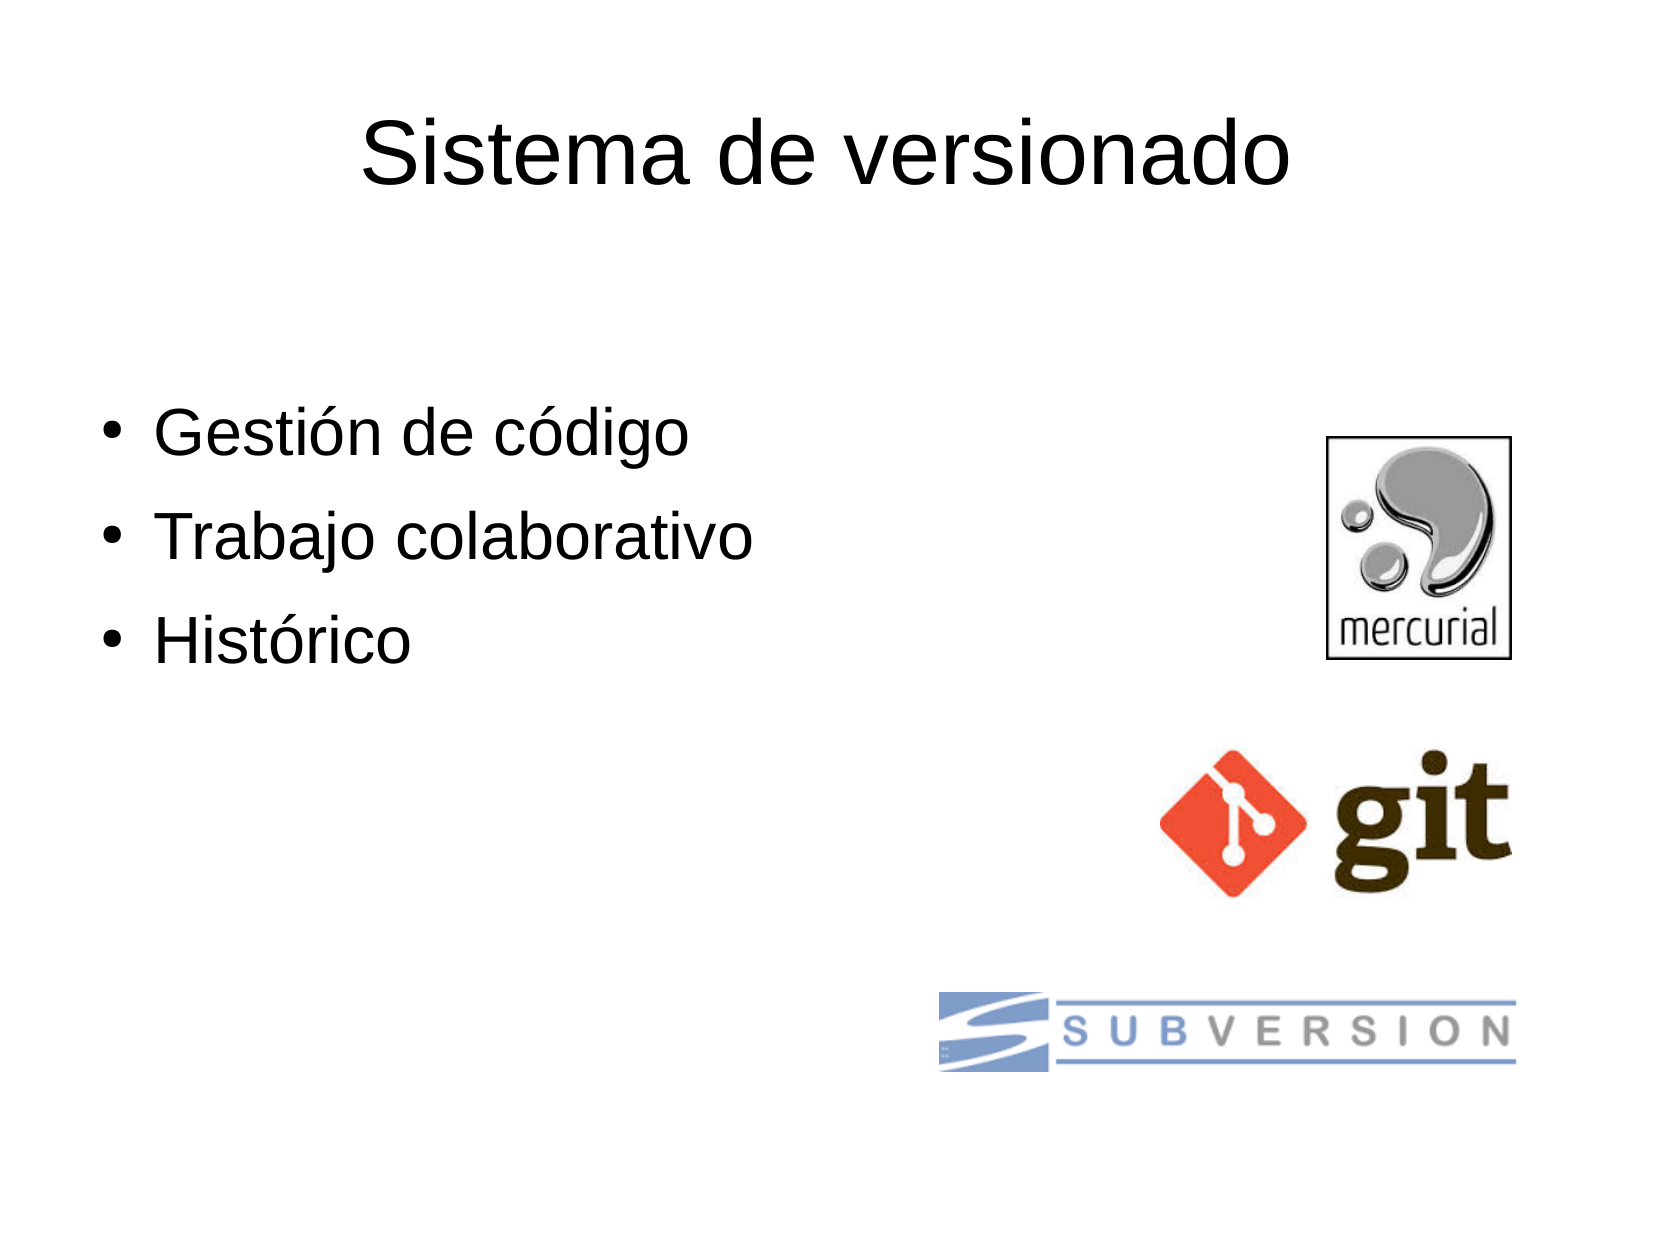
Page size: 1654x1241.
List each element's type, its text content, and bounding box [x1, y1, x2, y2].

list Gestión de código Trabajo colaborativo Histórico [82, 290, 1571, 1010]
title Sistema de versionado [82, 49, 1571, 257]
picture [939, 436, 1524, 1072]
